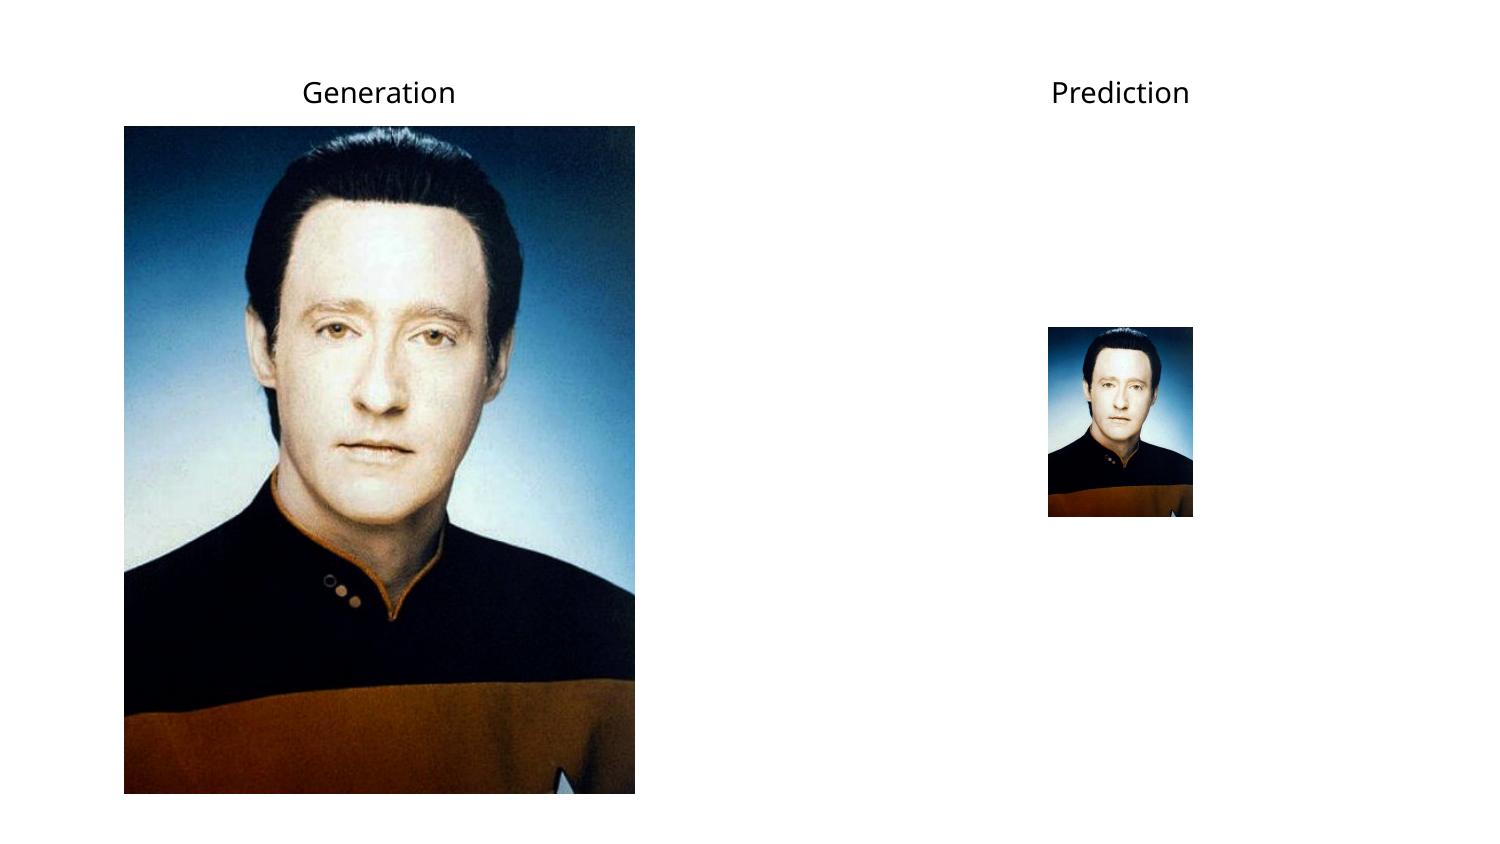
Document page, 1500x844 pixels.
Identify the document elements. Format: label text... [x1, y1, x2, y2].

picture [124, 126, 635, 794]
picture [1048, 327, 1193, 517]
list Prediction [792, 53, 1449, 127]
list Generation [51, 53, 708, 127]
